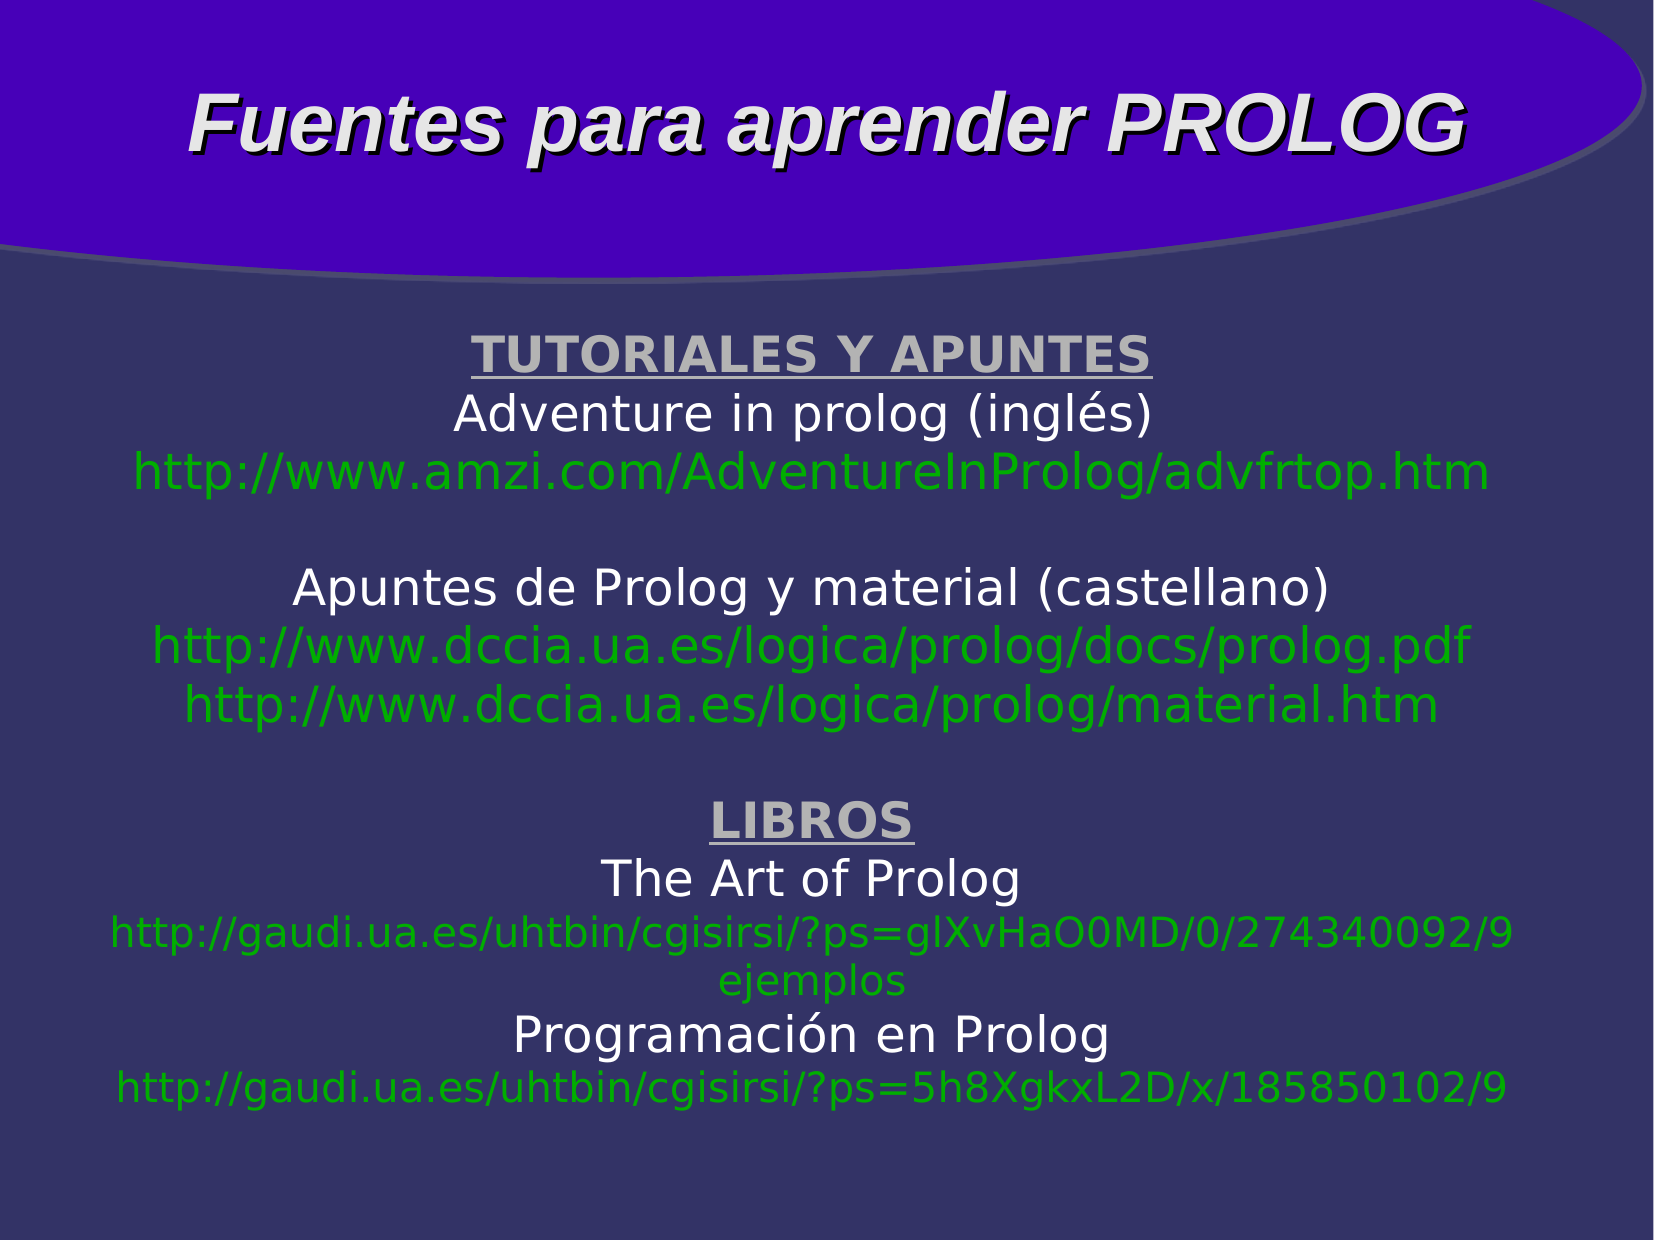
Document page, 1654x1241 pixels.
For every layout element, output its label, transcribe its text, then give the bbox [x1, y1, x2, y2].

text_box TUTORIALES Y APUNTES Adventure in prolog (inglés) http://www.amzi.com/AdventureInProlog/advfrtop.htm Apuntes de Prolog y material (castellano) http://www.dccia.ua.es/logica/prolog/docs/prolog.pdf http://www.dccia.ua.es/logica/prolog/material.htm LIBROS The Art of Prolog http://gaudi.ua.es/uhtbin/cgisirsi/?ps=glXvHaO0MD/0/274340092/9 ejemplos Programación en Prolog http://gaudi.ua.es/uhtbin/cgisirsi/?ps=5h8XgkxL2D/x/185850102/9 [59, 318, 1565, 1227]
title Fuentes para aprender PROLOG [121, 19, 1534, 227]
